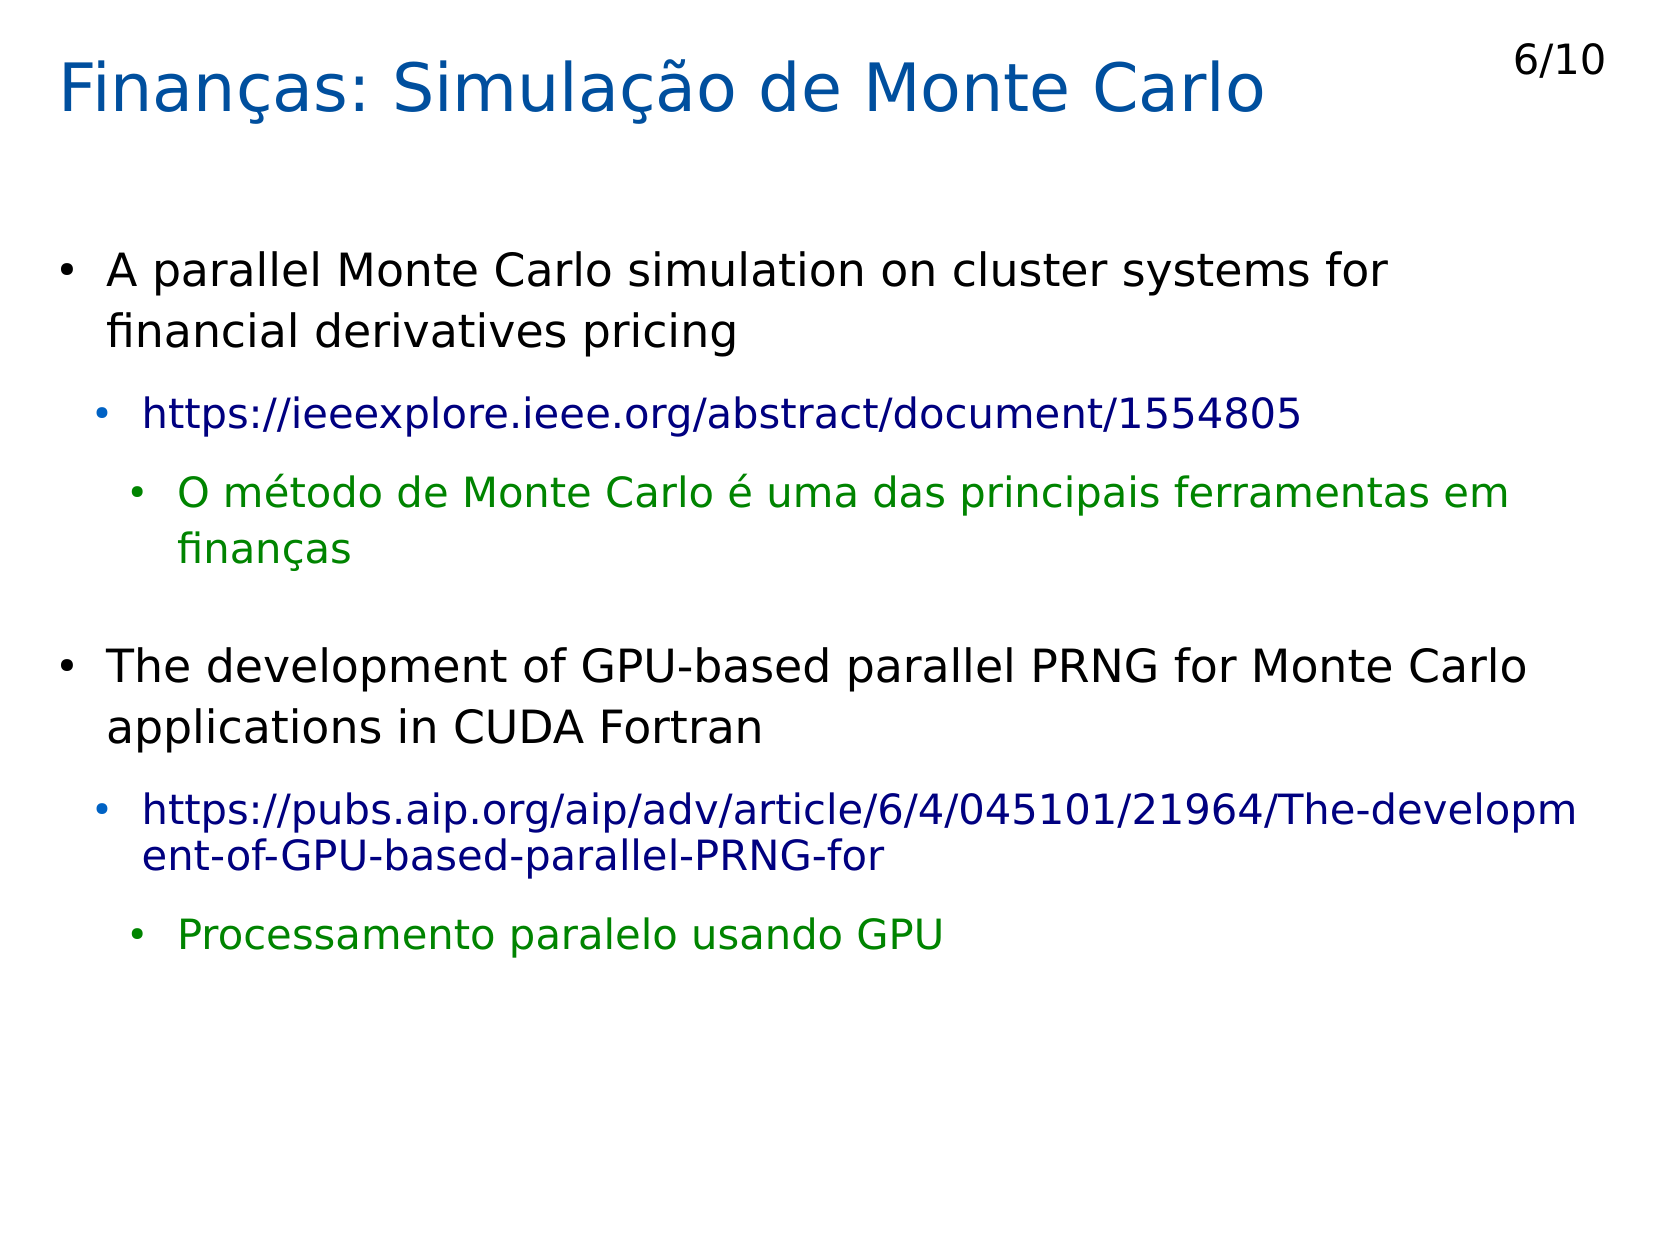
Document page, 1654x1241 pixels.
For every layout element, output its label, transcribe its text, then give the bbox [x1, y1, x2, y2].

list A parallel Monte Carlo simulation on cluster systems for financial derivatives pricing https://ieeexplore.ieee.org/abstract/document/1554805 O método de Monte Carlo é uma das principais ferramentas em finanças The development of GPU-based parallel PRNG for Monte Carlo applications in CUDA Fortran https://pubs.aip.org/aip/adv/article/6/4/045101/21964/The-development-of-GPU-based-parallel-PRNG-for Processamento paralelo usando GPU [59, 236, 1595, 1211]
title Finanças: Simulação de Monte Carlo [59, 29, 1506, 148]
